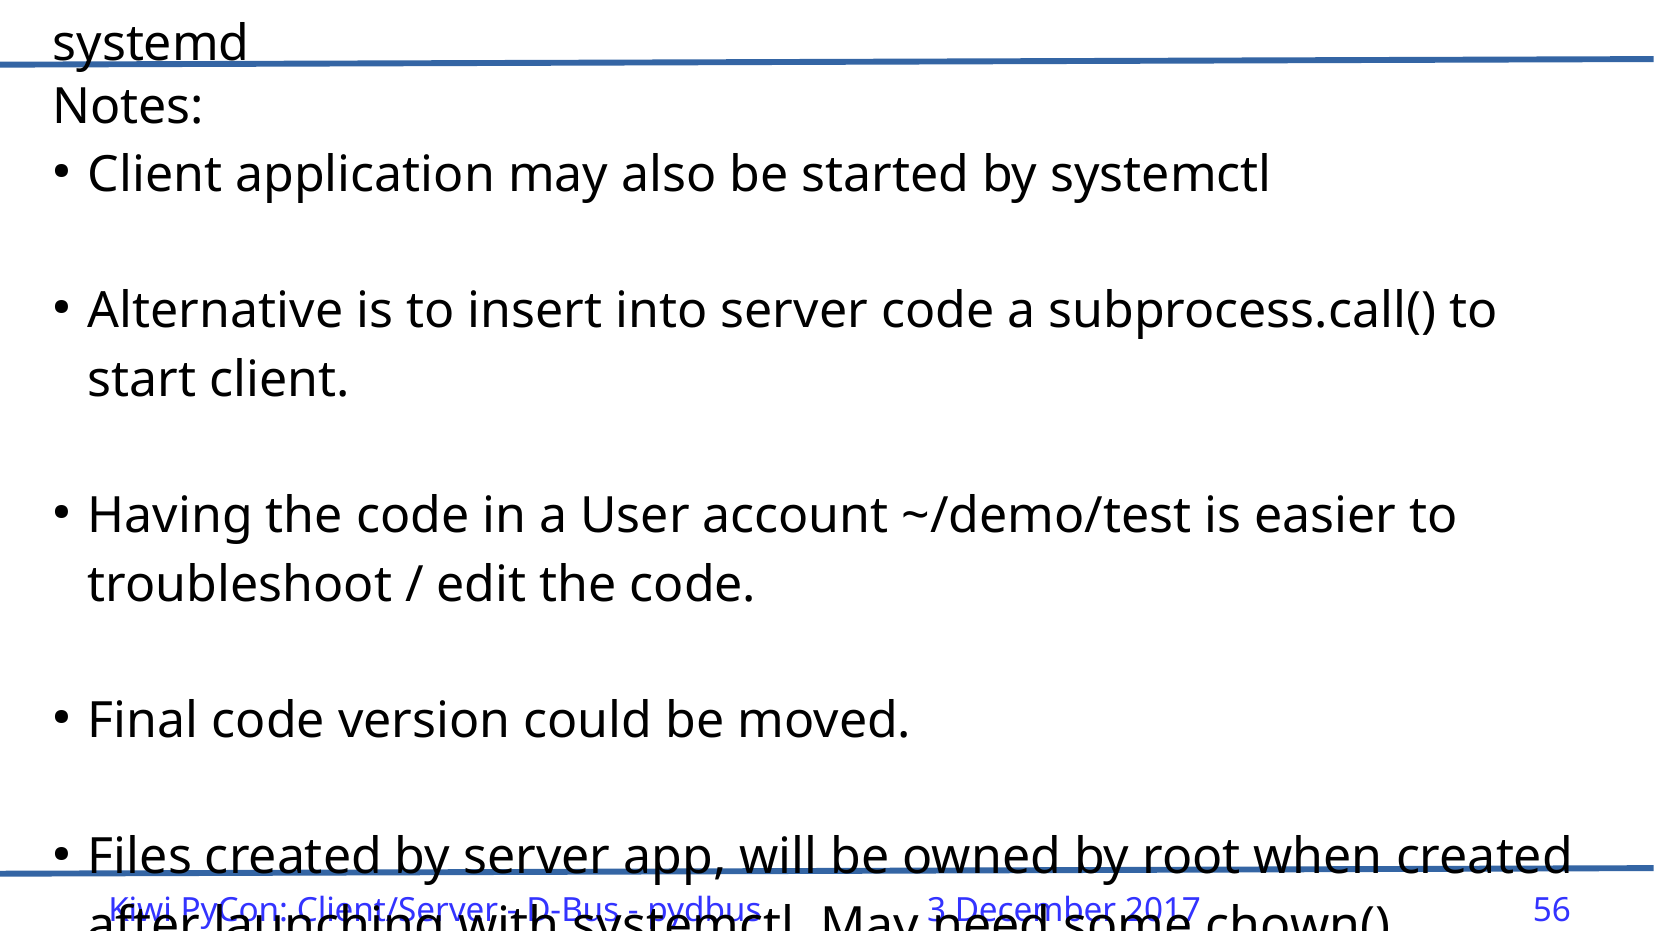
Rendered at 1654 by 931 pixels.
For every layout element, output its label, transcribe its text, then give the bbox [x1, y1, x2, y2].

text_box Notes: Client application may also be started by systemctl Alternative is to insert into server code a subprocess.call() to start client. Having the code in a User account ~/demo/test is easier to troubleshoot / edit the code. Final code version could be moved. Files created by server app, will be owned by root when created after launching with systemctl. May need some chown(). [37, 62, 1620, 828]
text_box systemd [37, 0, 1540, 62]
